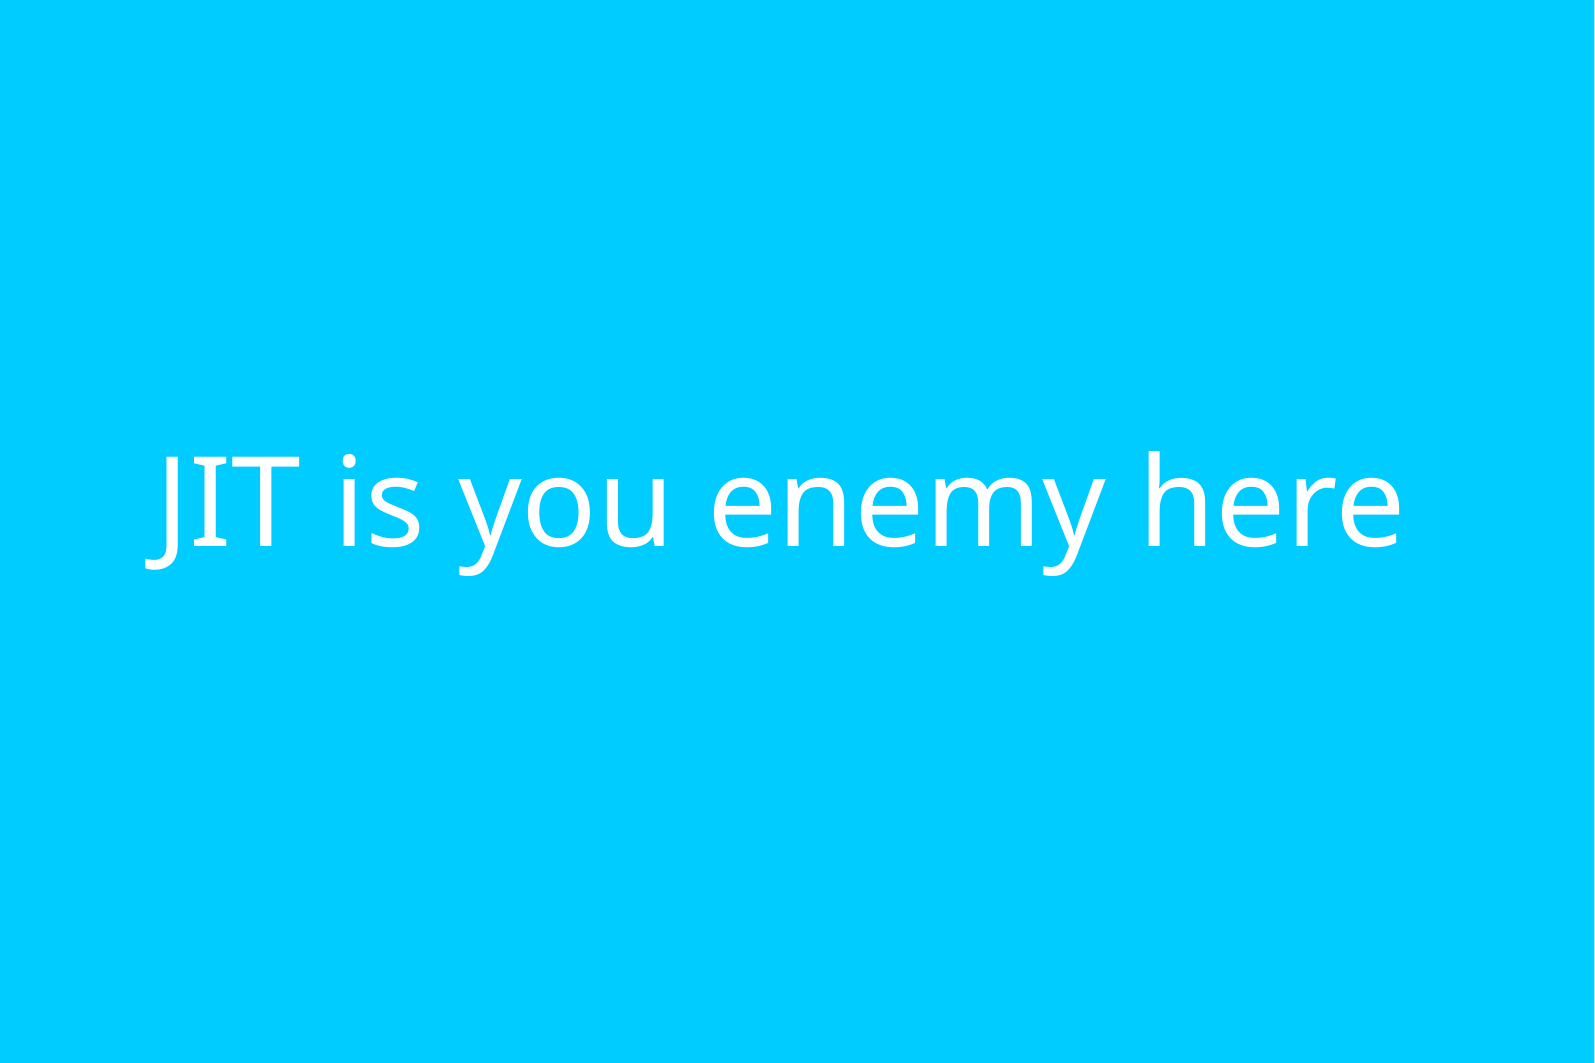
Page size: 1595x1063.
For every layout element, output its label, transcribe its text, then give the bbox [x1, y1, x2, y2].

text_box JIT is you enemy here [79, 42, 1515, 951]
